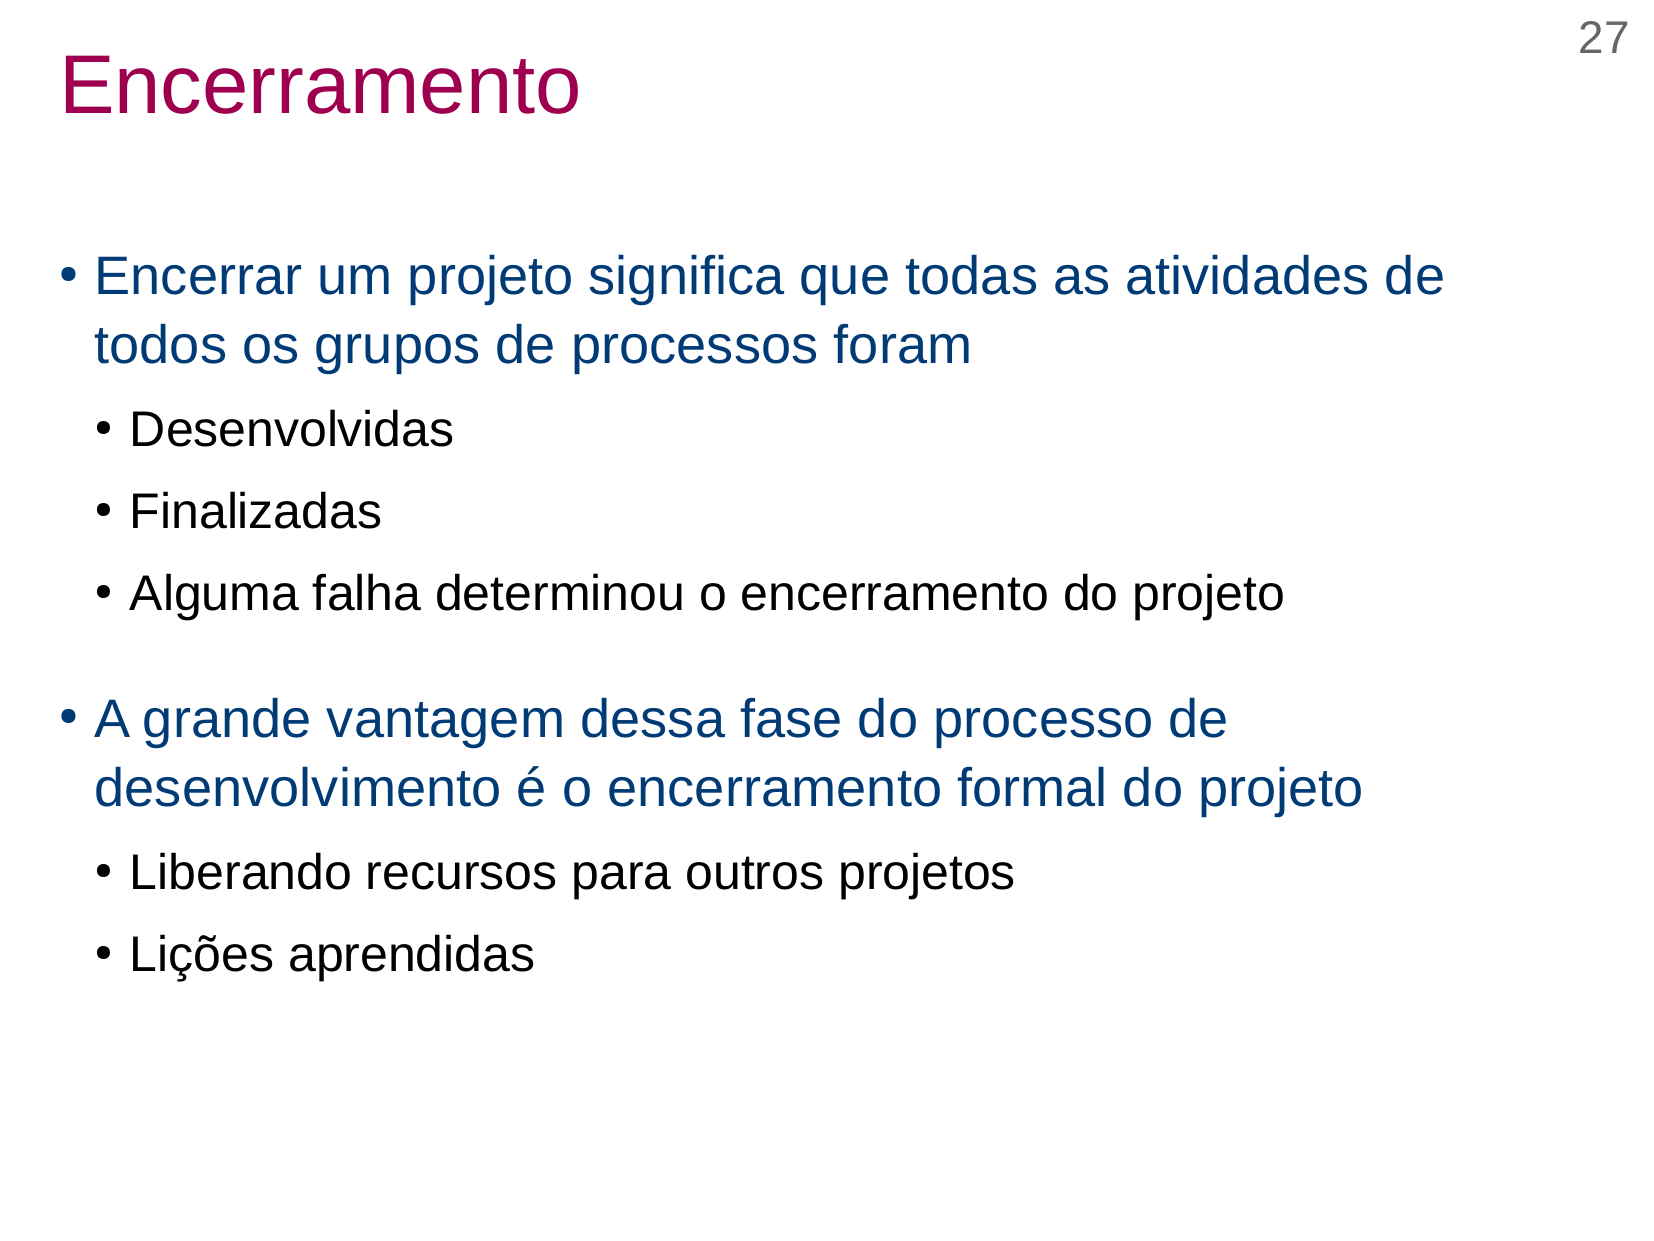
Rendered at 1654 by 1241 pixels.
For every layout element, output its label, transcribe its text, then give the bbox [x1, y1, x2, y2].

title Encerramento [59, 29, 1595, 148]
list Encerrar um projeto significa que todas as atividades de todos os grupos de processos foram Desenvolvidas Finalizadas Alguma falha determinou o encerramento do projeto A grande vantagem dessa fase do processo de desenvolvimento é o encerramento formal do projeto Liberando recursos para outros projetos Lições aprendidas [59, 236, 1595, 1211]
